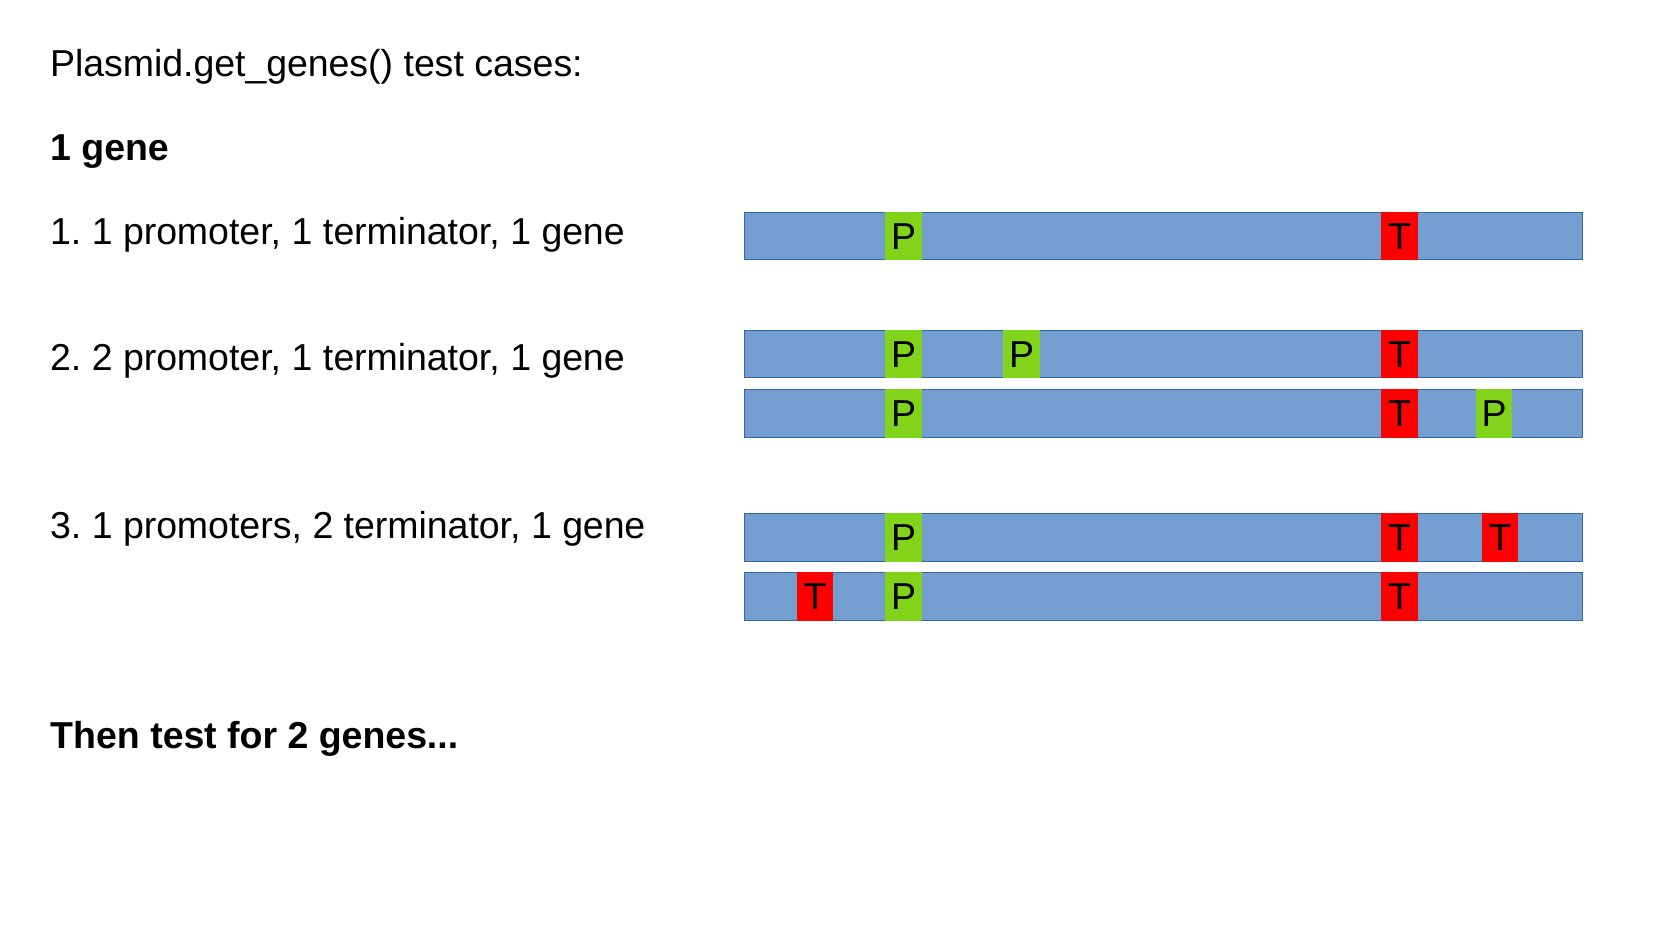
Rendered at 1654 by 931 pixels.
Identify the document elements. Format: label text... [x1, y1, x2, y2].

text_box P [885, 212, 922, 260]
text_box [833, 572, 885, 621]
text_box [744, 572, 797, 621]
text_box P [885, 513, 922, 562]
text_box [922, 389, 1381, 438]
text_box T [1381, 513, 1418, 562]
text_box [1418, 513, 1482, 562]
text_box [744, 389, 885, 438]
text_box [744, 330, 885, 378]
text_box [1418, 330, 1583, 378]
text_box [744, 513, 885, 562]
text_box Plasmid.get_genes() test cases: 1 gene 1. 1 promoter, 1 terminator, 1 gene 2. 2 promoter, 1 terminator, 1 gene 3. 1 promoters, 2 terminator, 1 gene Then test for 2 genes... [35, 35, 728, 931]
text_box [1418, 572, 1583, 621]
text_box [1418, 389, 1476, 438]
text_box T [797, 572, 833, 621]
text_box [922, 572, 1381, 621]
text_box P [885, 389, 922, 438]
text_box [922, 330, 1003, 378]
text_box T [1381, 212, 1418, 260]
text_box [922, 212, 1381, 260]
text_box T [1381, 389, 1418, 438]
text_box [1040, 330, 1381, 378]
text_box T [1482, 513, 1518, 562]
text_box T [1381, 330, 1418, 378]
text_box [1512, 389, 1583, 438]
text_box P [1476, 389, 1512, 438]
text_box T [1381, 572, 1418, 621]
text_box [1418, 212, 1583, 260]
text_box P [885, 572, 922, 621]
text_box [1518, 513, 1583, 562]
text_box P [885, 330, 922, 378]
text_box [744, 212, 885, 260]
text_box P [1003, 330, 1040, 378]
text_box [922, 513, 1381, 562]
